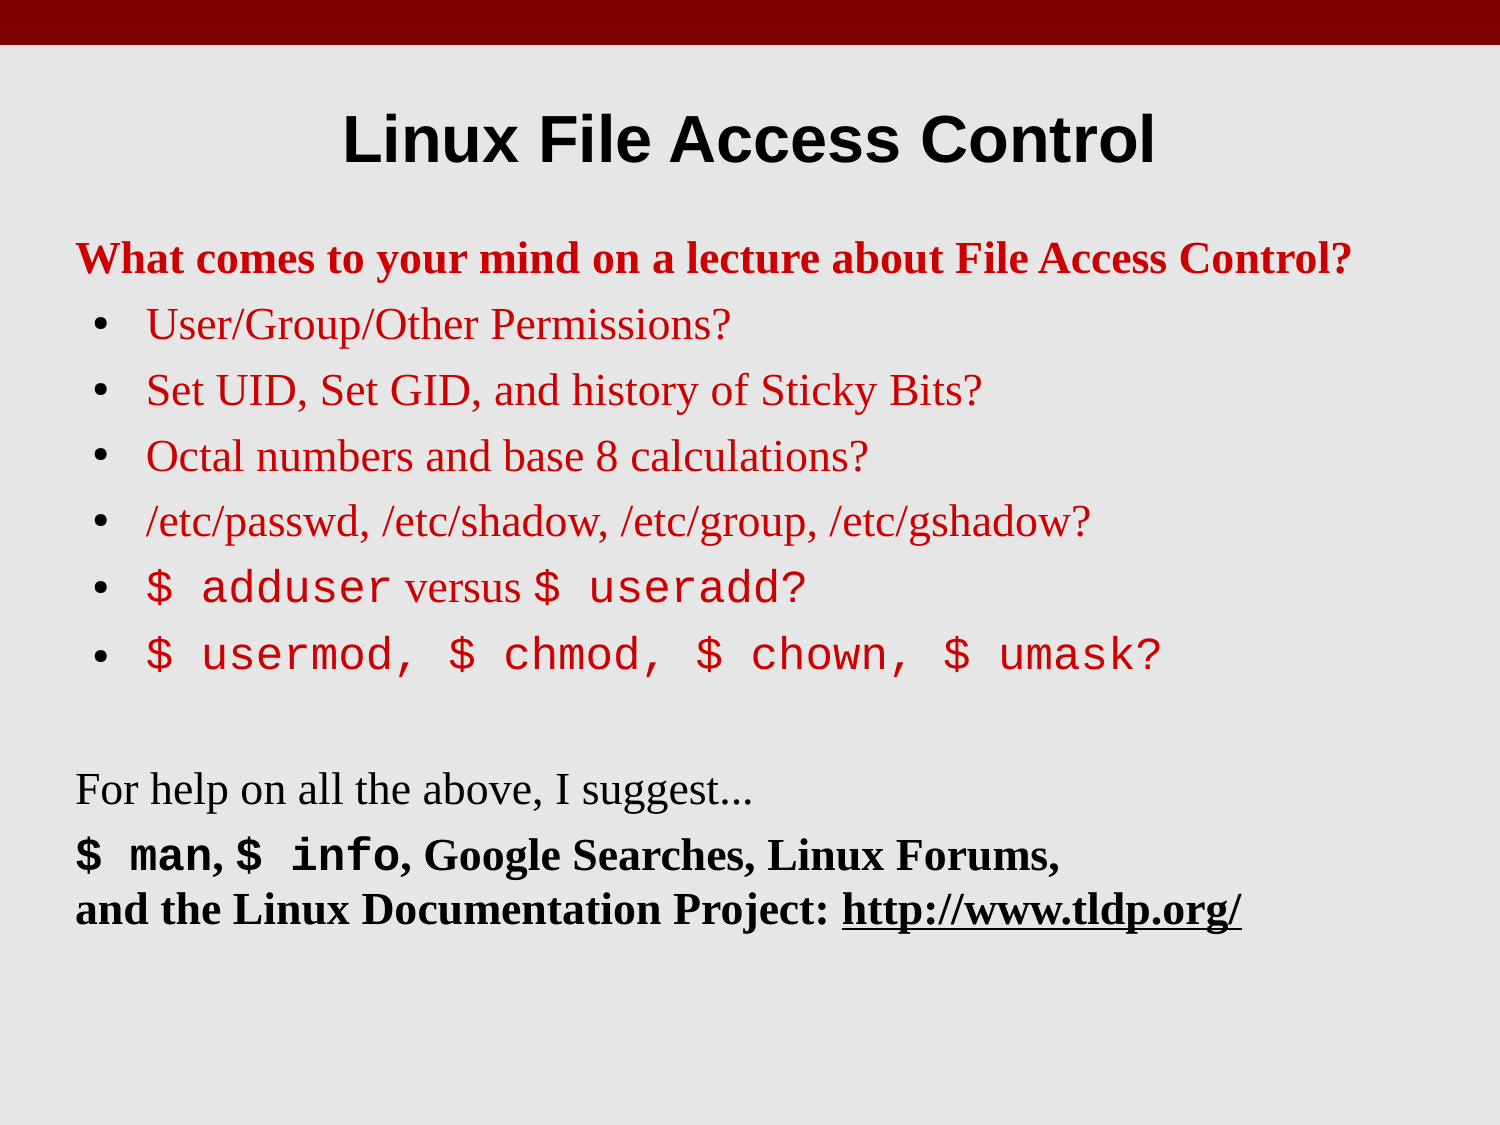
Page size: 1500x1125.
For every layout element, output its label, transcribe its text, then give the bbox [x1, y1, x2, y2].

title Linux File Access Control [75, 45, 1425, 233]
list What comes to your mind on a lecture about File Access Control? User/Group/Other Permissions? Set UID, Set GID, and history of Sticky Bits? Octal numbers and base 8 calculations? /etc/passwd, /etc/shadow, /etc/group, /etc/gshadow? $ adduser versus $ useradd? $ usermod, $ chmod, $ chown, $ umask? For help on all the above, I suggest... $ man, $ info, Google Searches, Linux Forums, and the Linux Documentation Project: http://www.tldp.org/ [75, 233, 1425, 1096]
